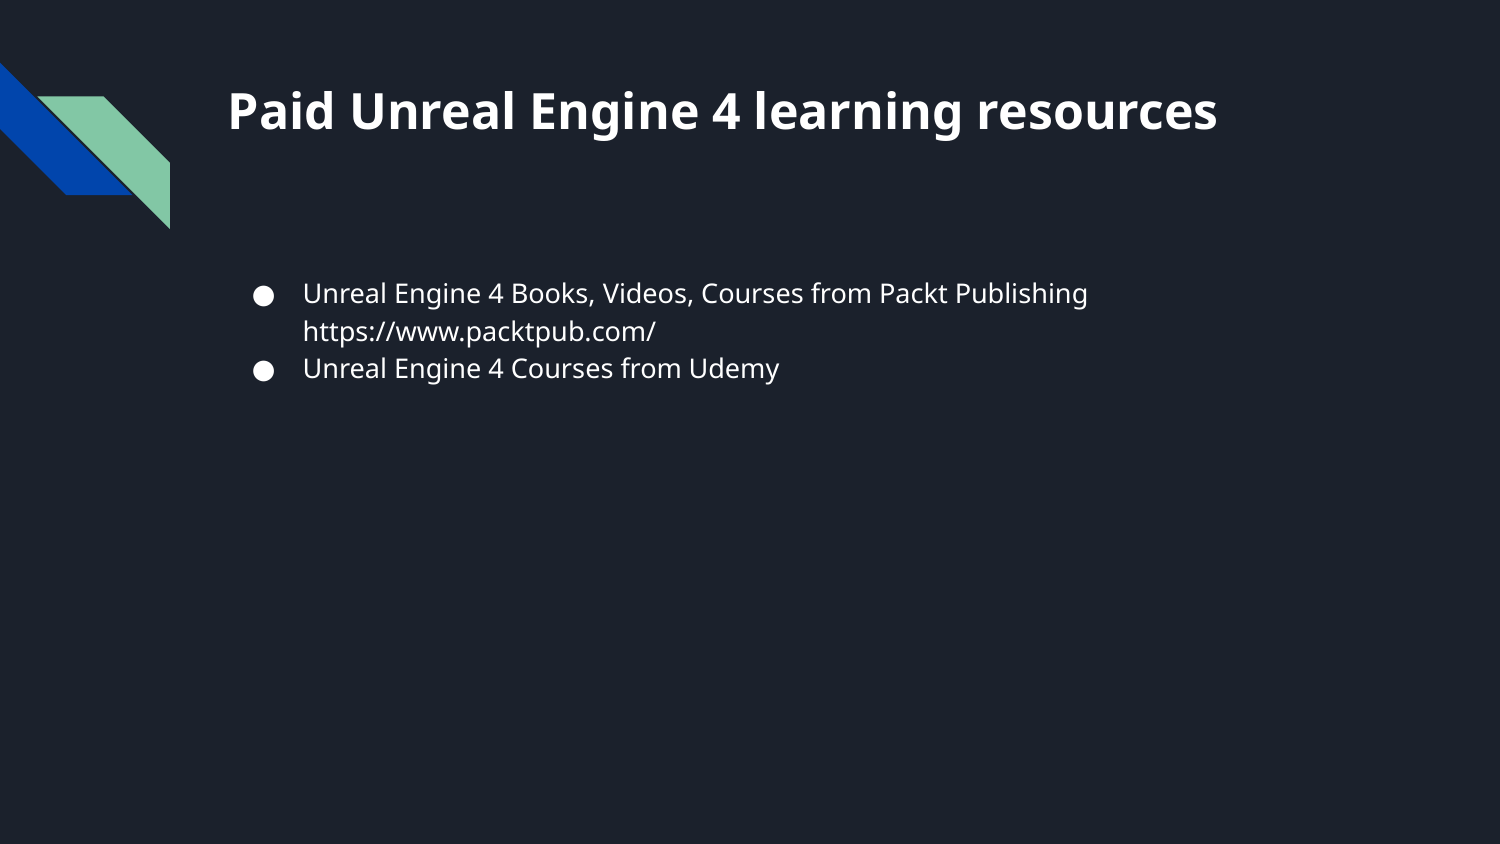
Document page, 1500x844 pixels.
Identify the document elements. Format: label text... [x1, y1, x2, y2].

text_box Unreal Engine 4 Books, Videos, Courses from Packt Publishing https://www.packtpub.com/ Unreal Engine 4 Courses from Udemy [212, 257, 1368, 735]
text_box Paid Unreal Engine 4 learning resources [212, 64, 1368, 215]
